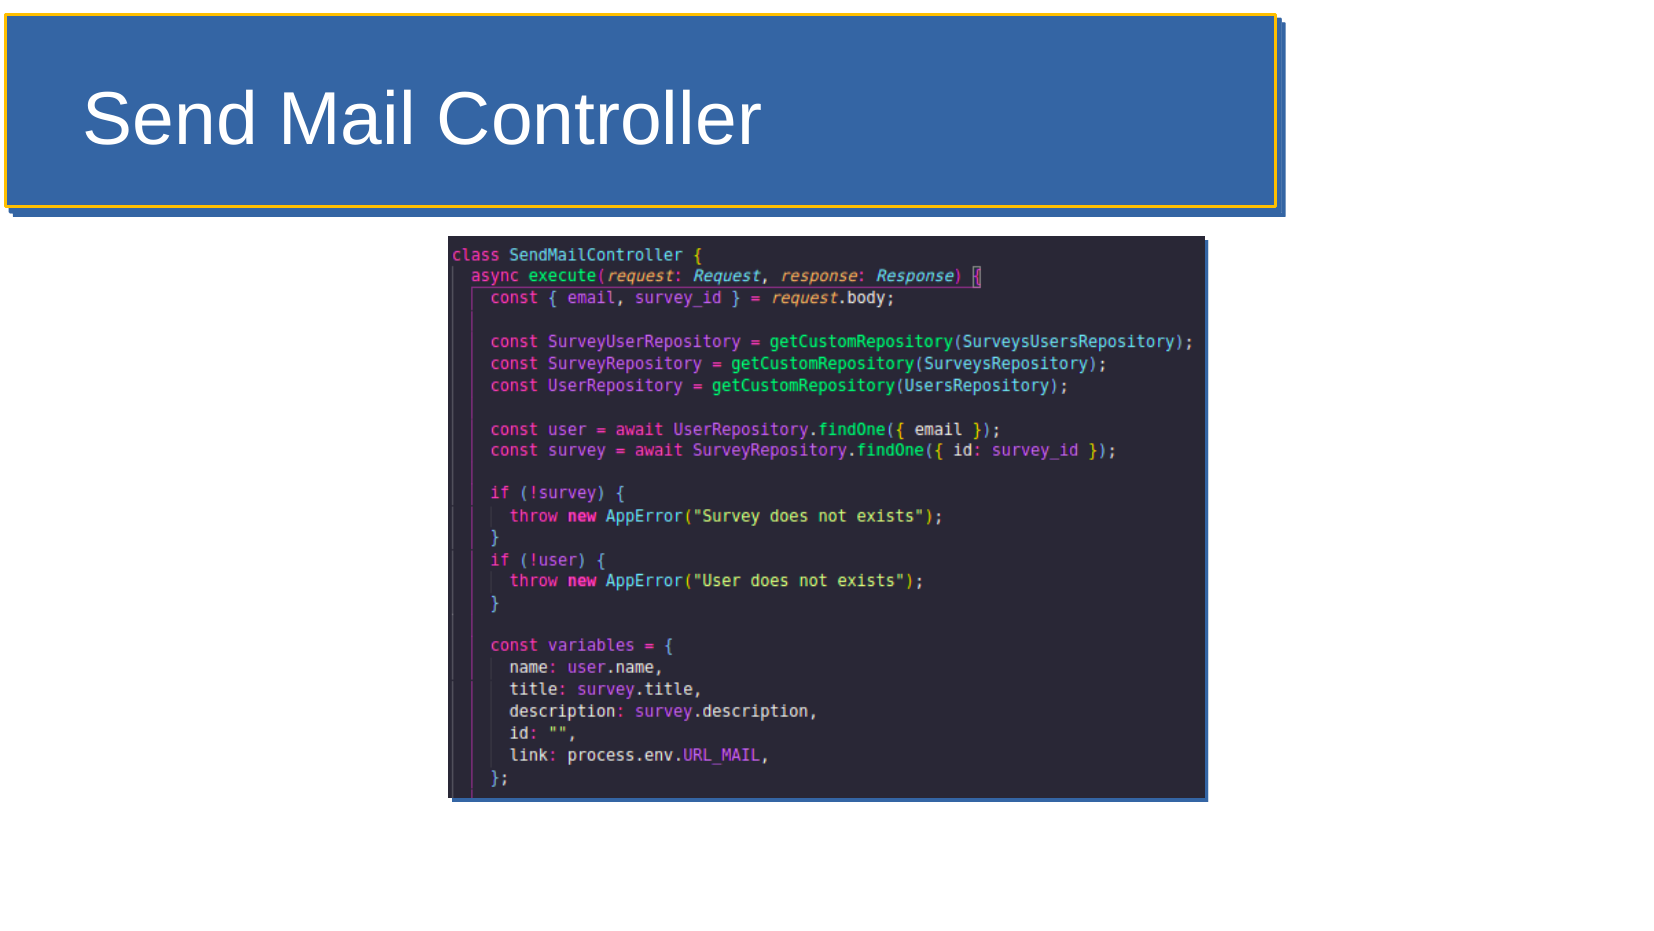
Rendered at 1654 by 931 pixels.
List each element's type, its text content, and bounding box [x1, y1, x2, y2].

picture [448, 236, 1205, 798]
title Send Mail Controller [82, 44, 1235, 192]
